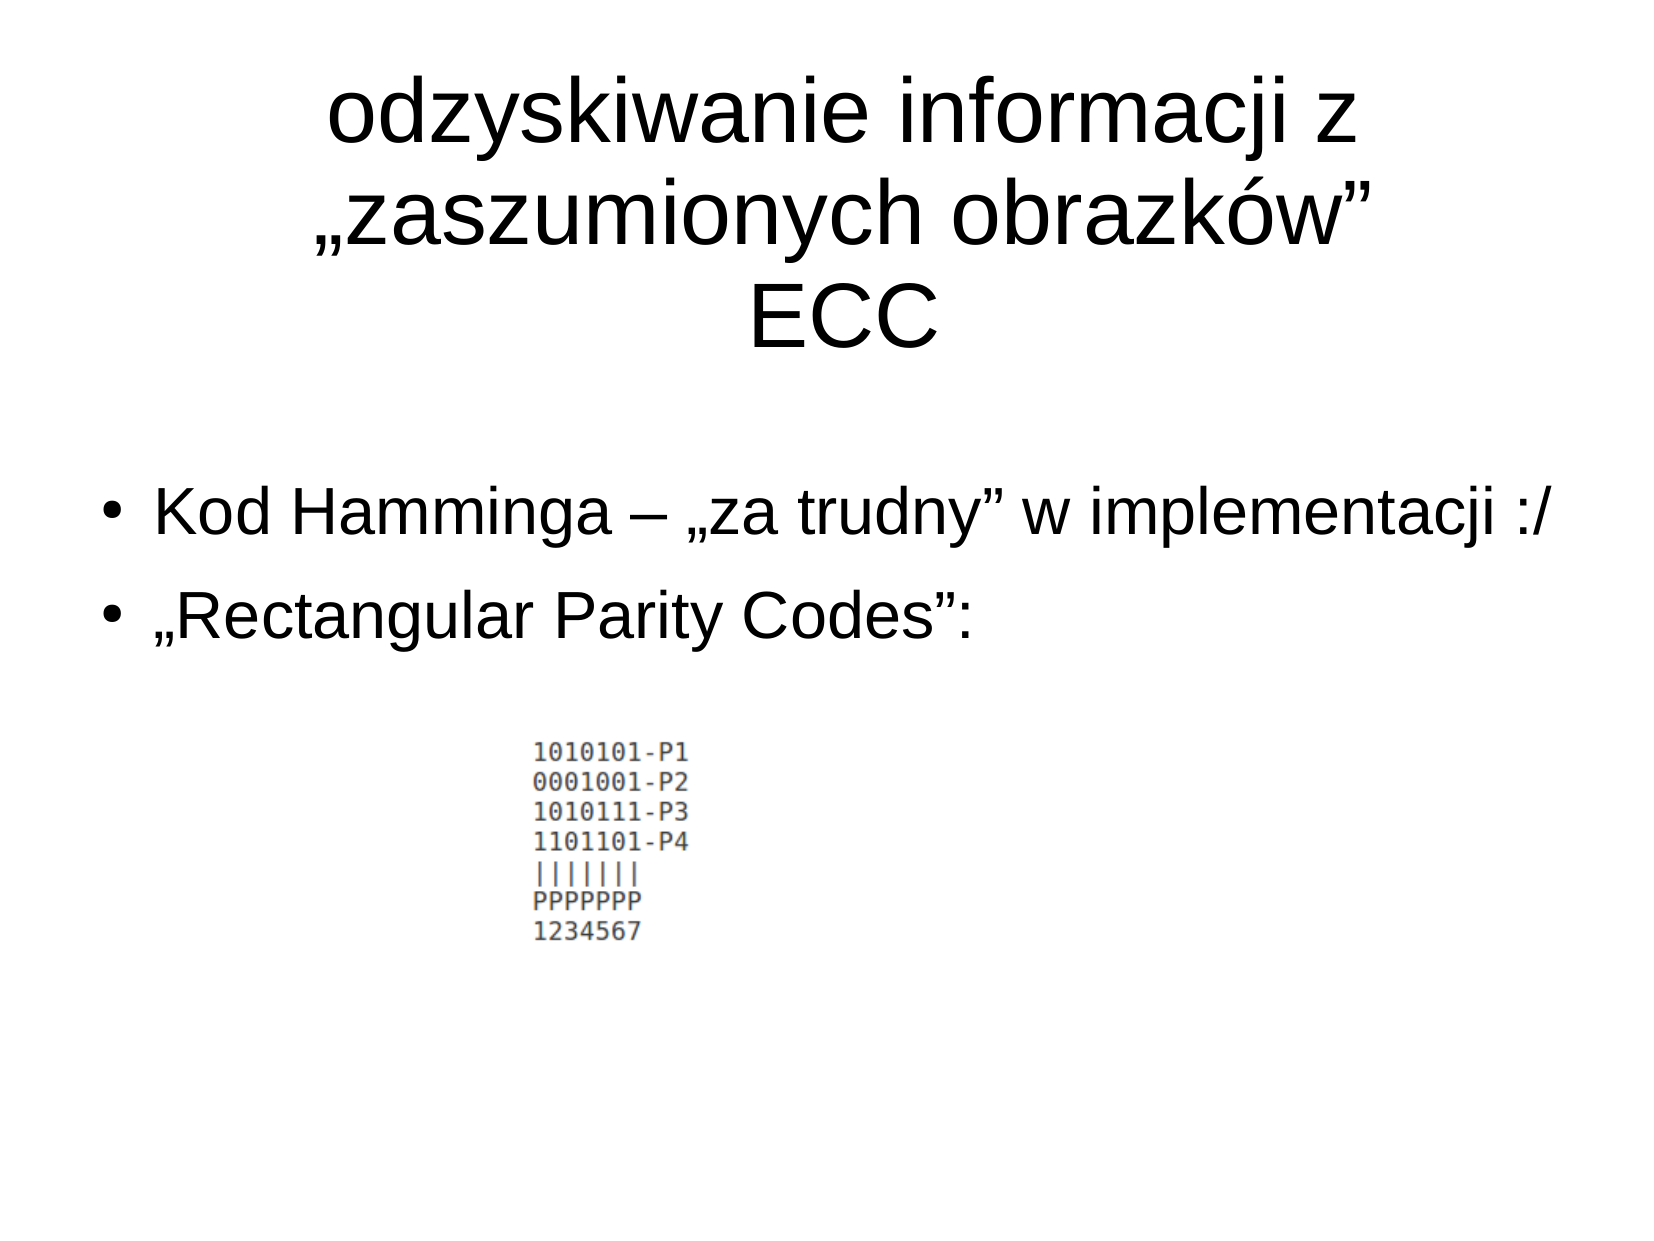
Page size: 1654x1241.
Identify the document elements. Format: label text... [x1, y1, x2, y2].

list Kod Hamminga – „za trudny” w implementacji :/ „Rectangular Parity Codes”: [82, 473, 1571, 1193]
title odzyskiwanie informacji z „zaszumionych obrazków” ECC [82, 59, 1571, 367]
picture [531, 733, 693, 945]
